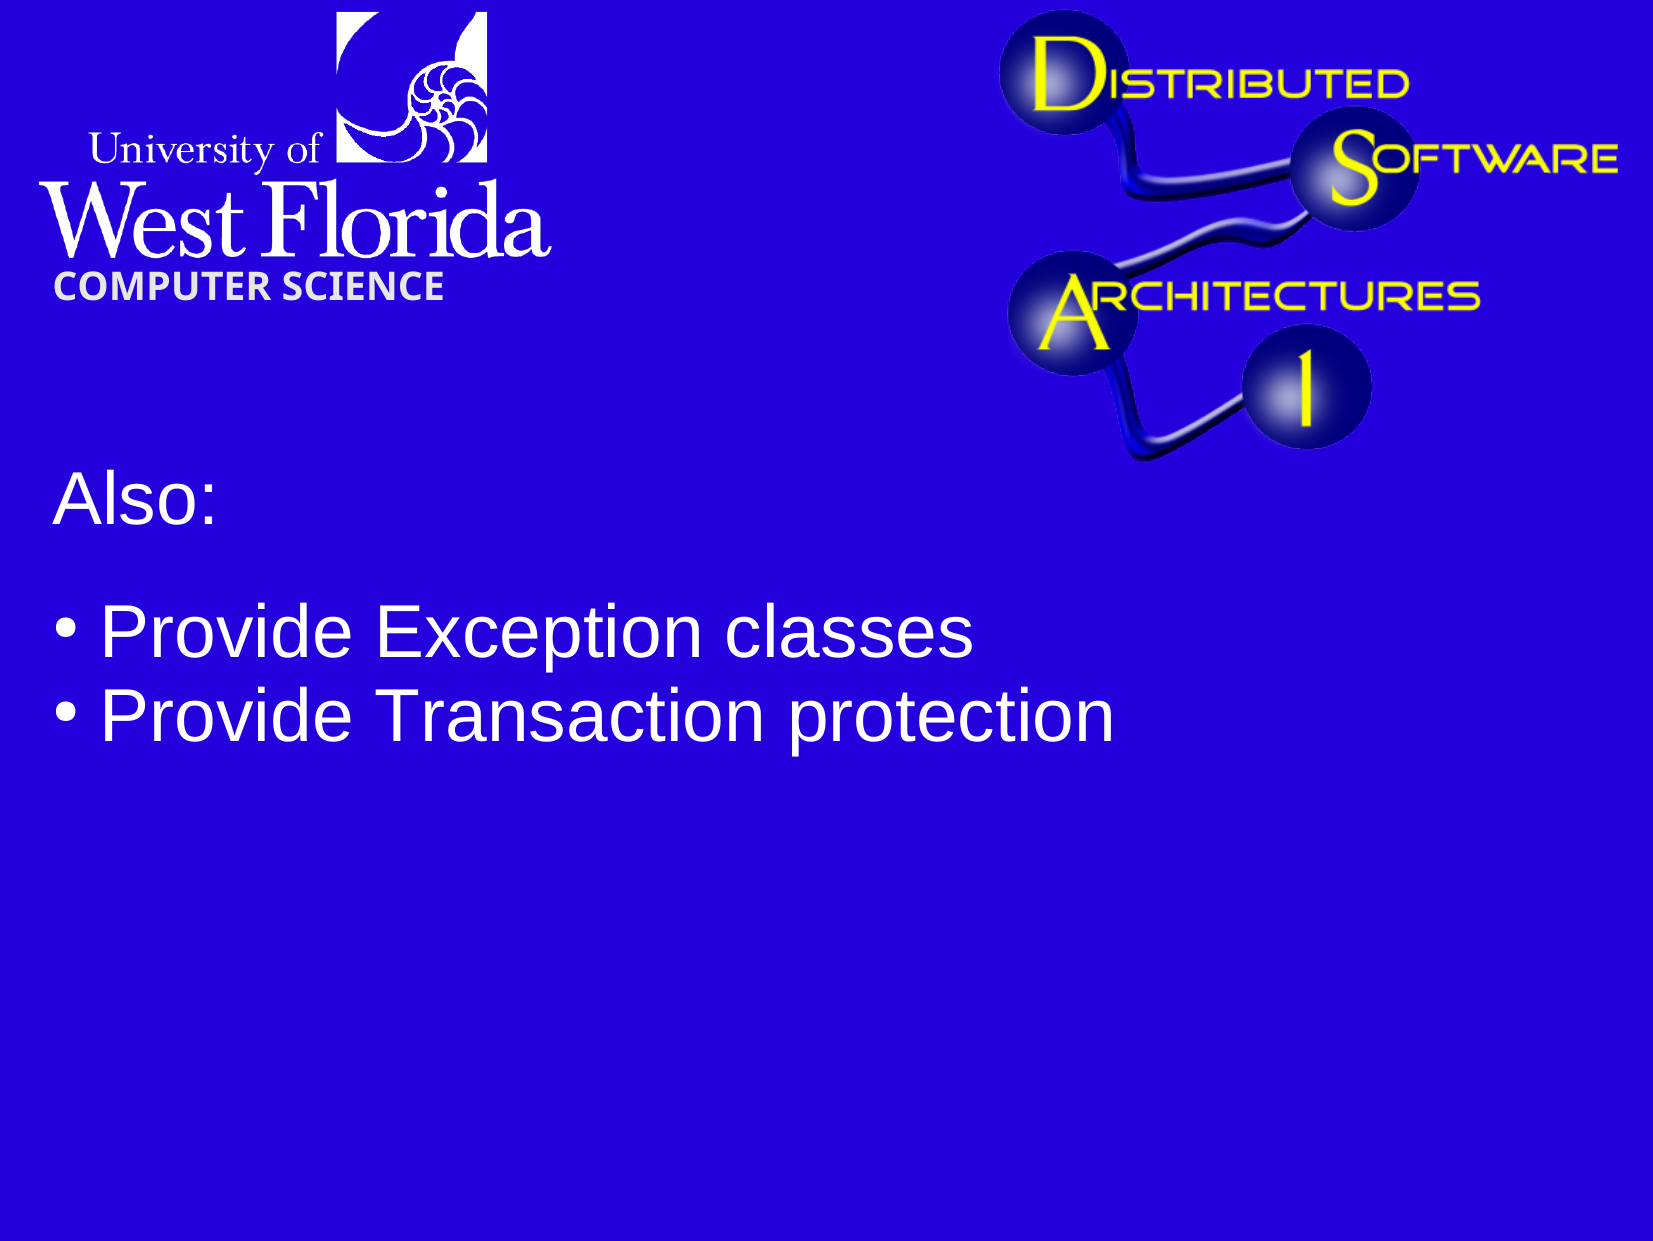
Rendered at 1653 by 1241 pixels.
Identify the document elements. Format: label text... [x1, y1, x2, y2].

picture [910, 0, 1653, 506]
picture [37, 0, 559, 262]
text_box COMPUTER SCIENCE [37, 262, 563, 316]
text_box Also: Provide Exception classes Provide Transaction protection [37, 450, 1388, 801]
